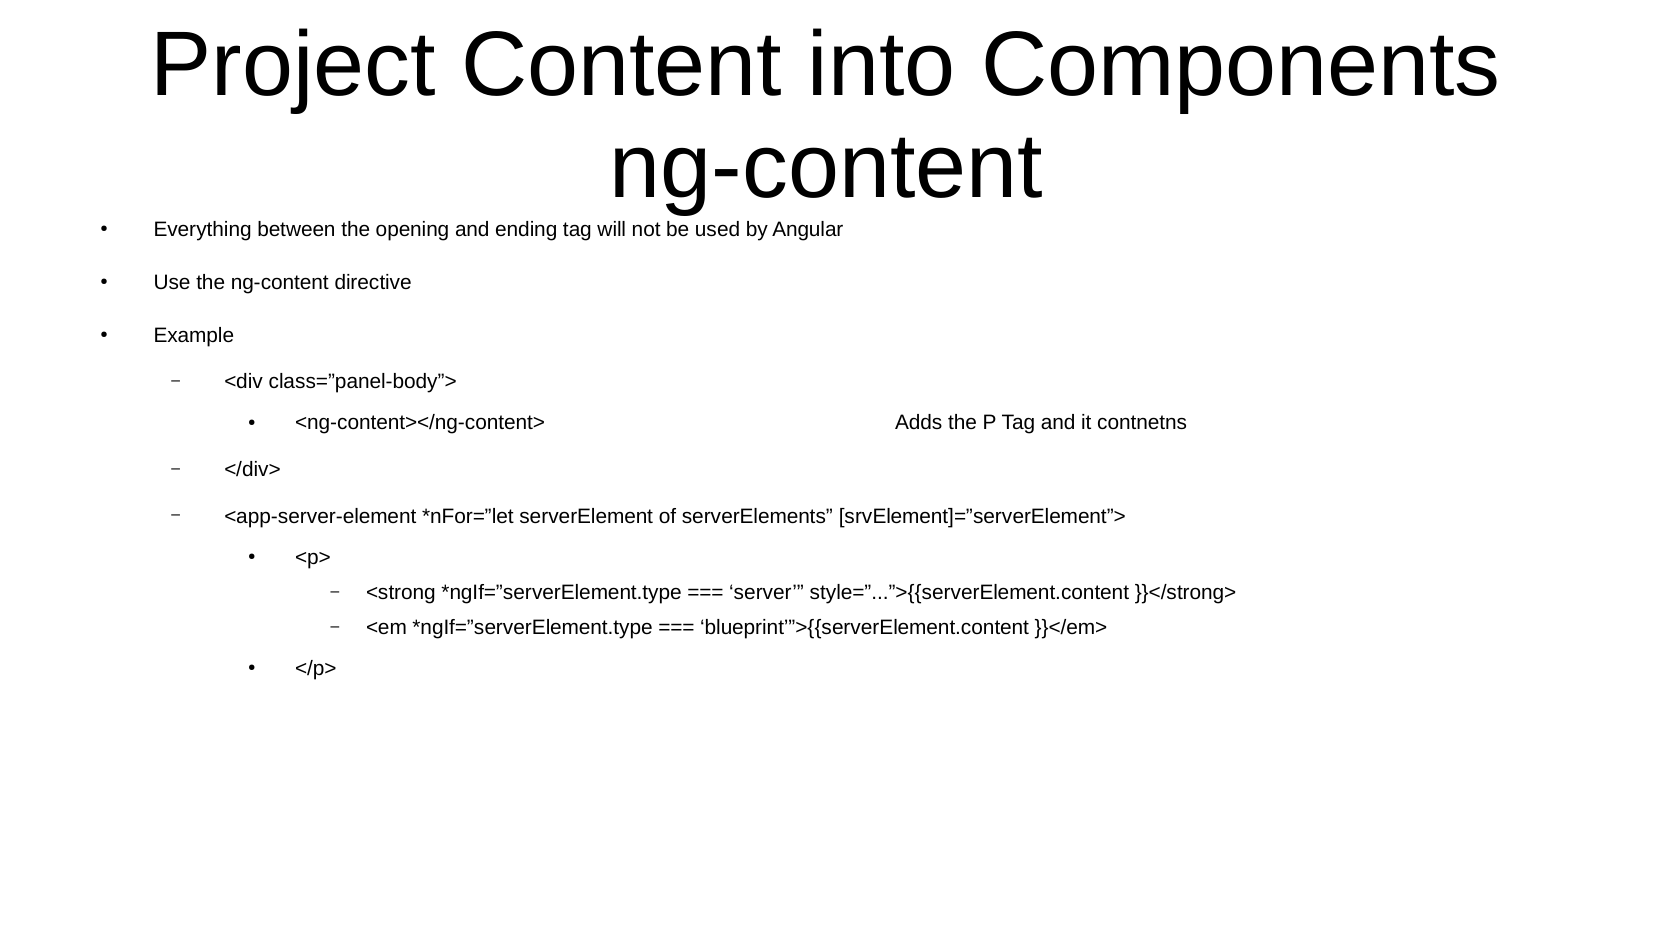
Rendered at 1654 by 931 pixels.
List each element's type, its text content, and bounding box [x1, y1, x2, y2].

list Everything between the opening and ending tag will not be used by Angular Use the ng-content directive Example <div class=”panel-body”> <ng-content></ng-content> Adds the P Tag and it contnetns </div> <app-server-element *nFor=”let serverElement of serverElements” [srvElement]=”serverElement”> <p> <strong *ngIf=”serverElement.type === ‘server’” style=”...”>{{serverElement.content }}</strong> <em *ngIf=”serverElement.type === ‘blueprint’”>{{serverElement.content }}</em> </p> [82, 217, 1576, 916]
title Project Content into Components ng-content [82, 28, 1571, 201]
